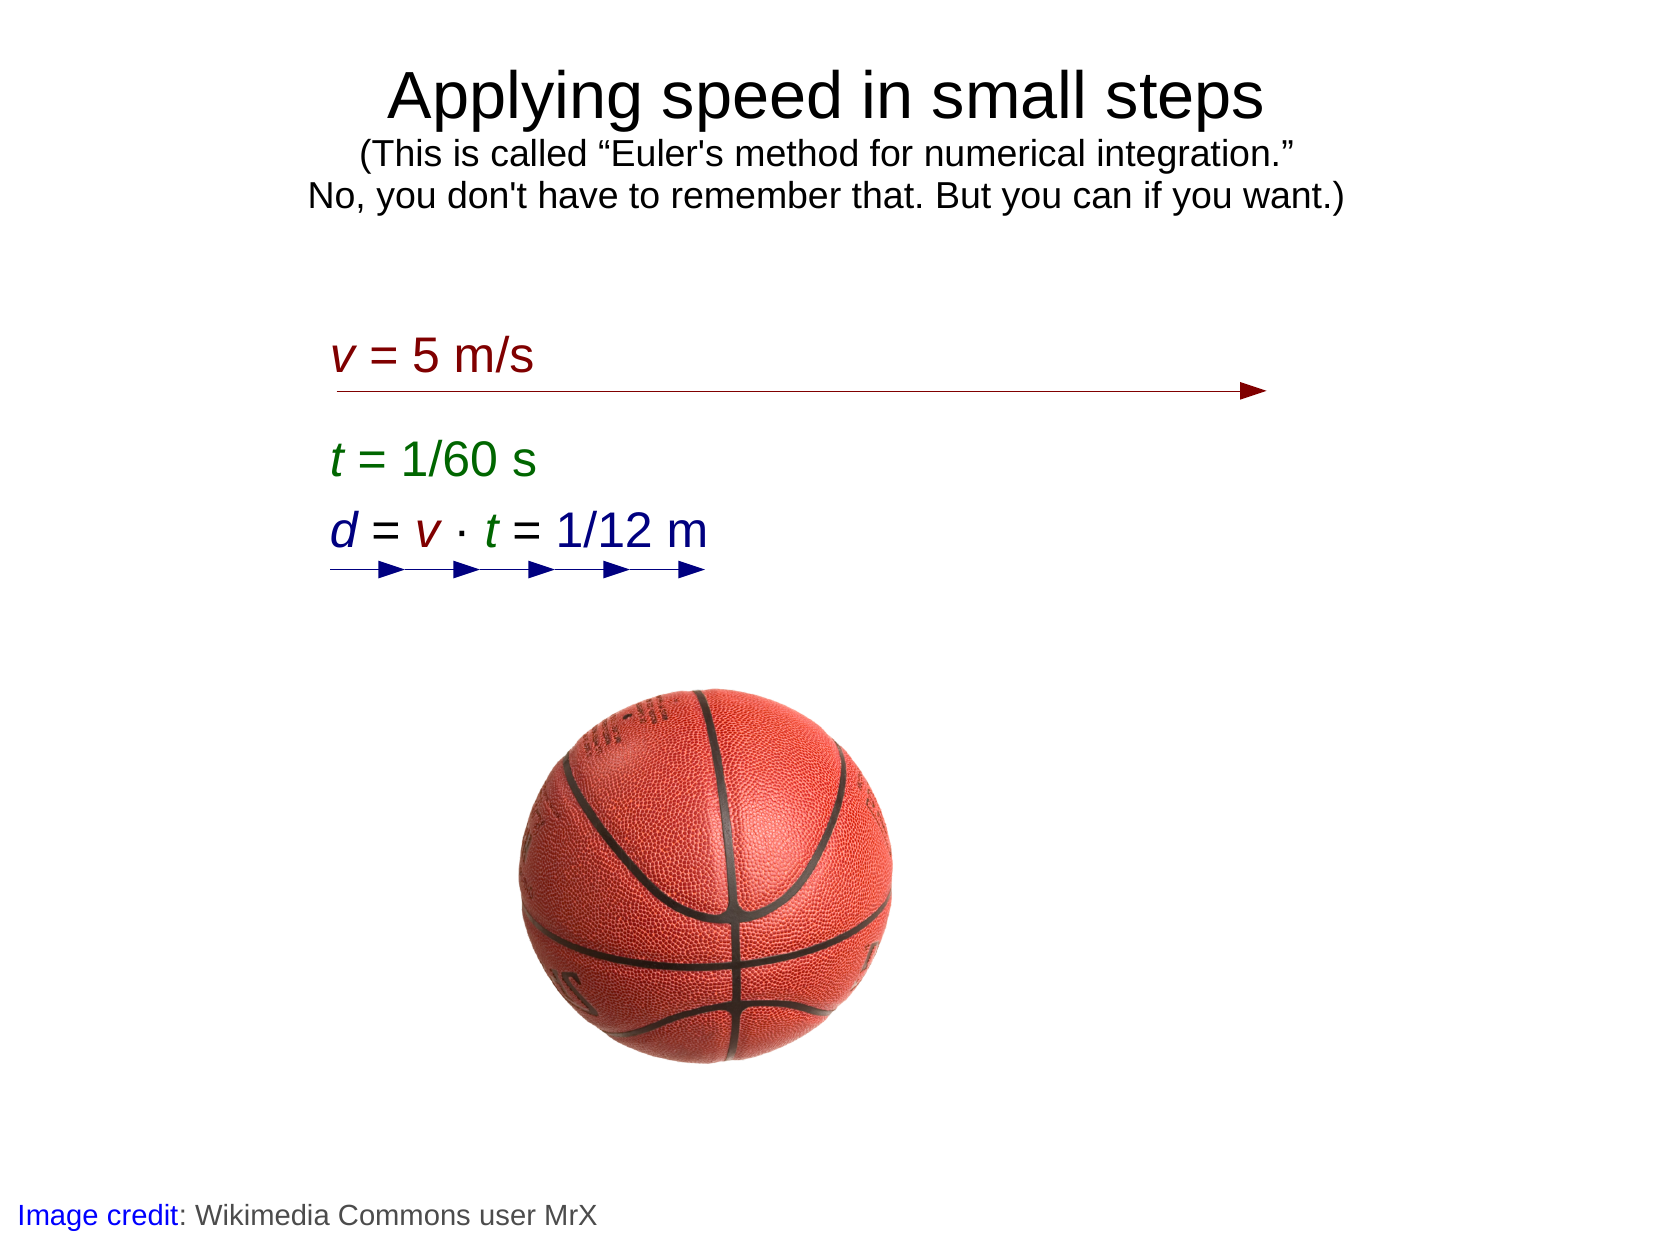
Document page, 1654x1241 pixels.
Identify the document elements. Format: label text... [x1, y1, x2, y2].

picture [518, 688, 893, 1064]
text_box t = 1/60 s [315, 423, 781, 494]
subtitle Applying speed in small steps (This is called “Euler's method for numerical integration.” No, you don't have to remember that. But you can if you want.) [82, 49, 1571, 226]
text_box Image credit: Wikimedia Commons user MrX [2, 1191, 1163, 1240]
text_box d = v · t = 1/12 m [315, 494, 781, 566]
text_box v = 5 m/s [315, 319, 676, 391]
